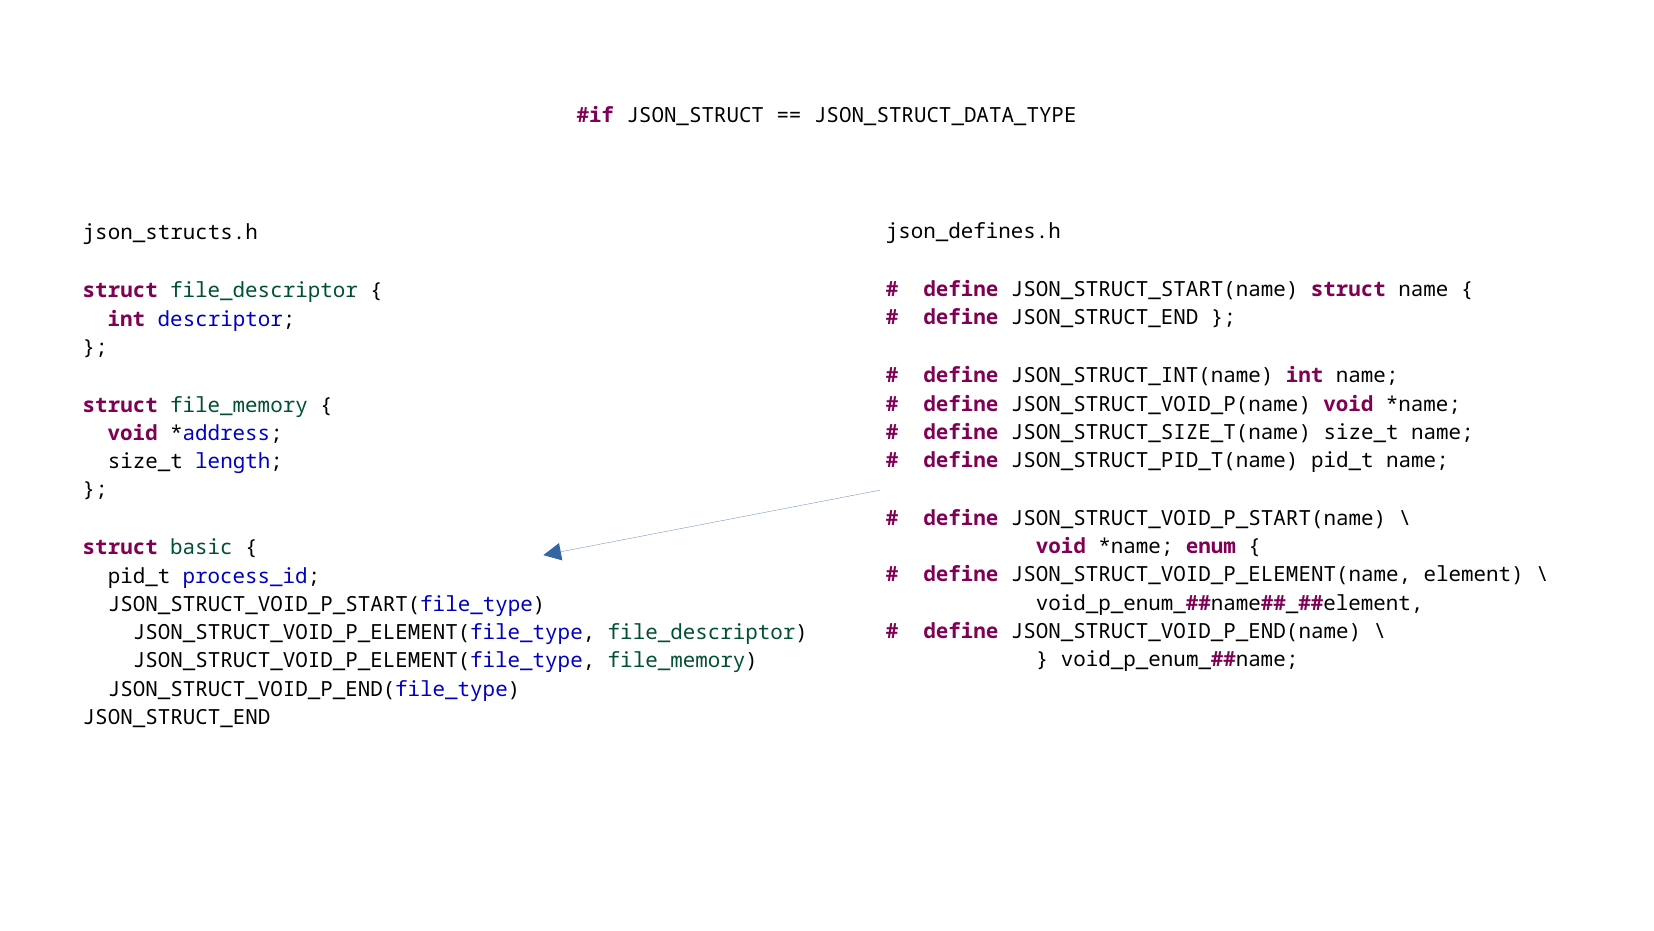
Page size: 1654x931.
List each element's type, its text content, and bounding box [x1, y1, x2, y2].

list json_structs.h struct file_descriptor { int descriptor; }; struct file_memory { void *address; size_t length; }; struct basic { pid_t process_id; JSON_STRUCT_VOID_P_START(file_type) JSON_STRUCT_VOID_P_ELEMENT(file_type, file_descriptor) JSON_STRUCT_VOID_P_ELEMENT(file_type, file_memory) JSON_STRUCT_VOID_P_END(file_type) JSON_STRUCT_END [82, 217, 827, 758]
list json_defines.h # define JSON_STRUCT_START(name) struct name { # define JSON_STRUCT_END }; # define JSON_STRUCT_INT(name) int name; # define JSON_STRUCT_VOID_P(name) void *name; # define JSON_STRUCT_SIZE_T(name) size_t name; # define JSON_STRUCT_PID_T(name) pid_t name; # define JSON_STRUCT_VOID_P_START(name) \ void *name; enum { # define JSON_STRUCT_VOID_P_ELEMENT(name, element) \ void_p_enum_##name##_##element, # define JSON_STRUCT_VOID_P_END(name) \ } void_p_enum_##name; [885, 216, 1571, 756]
title #if JSON_STRUCT == JSON_STRUCT_DATA_TYPE [82, 37, 1571, 193]
